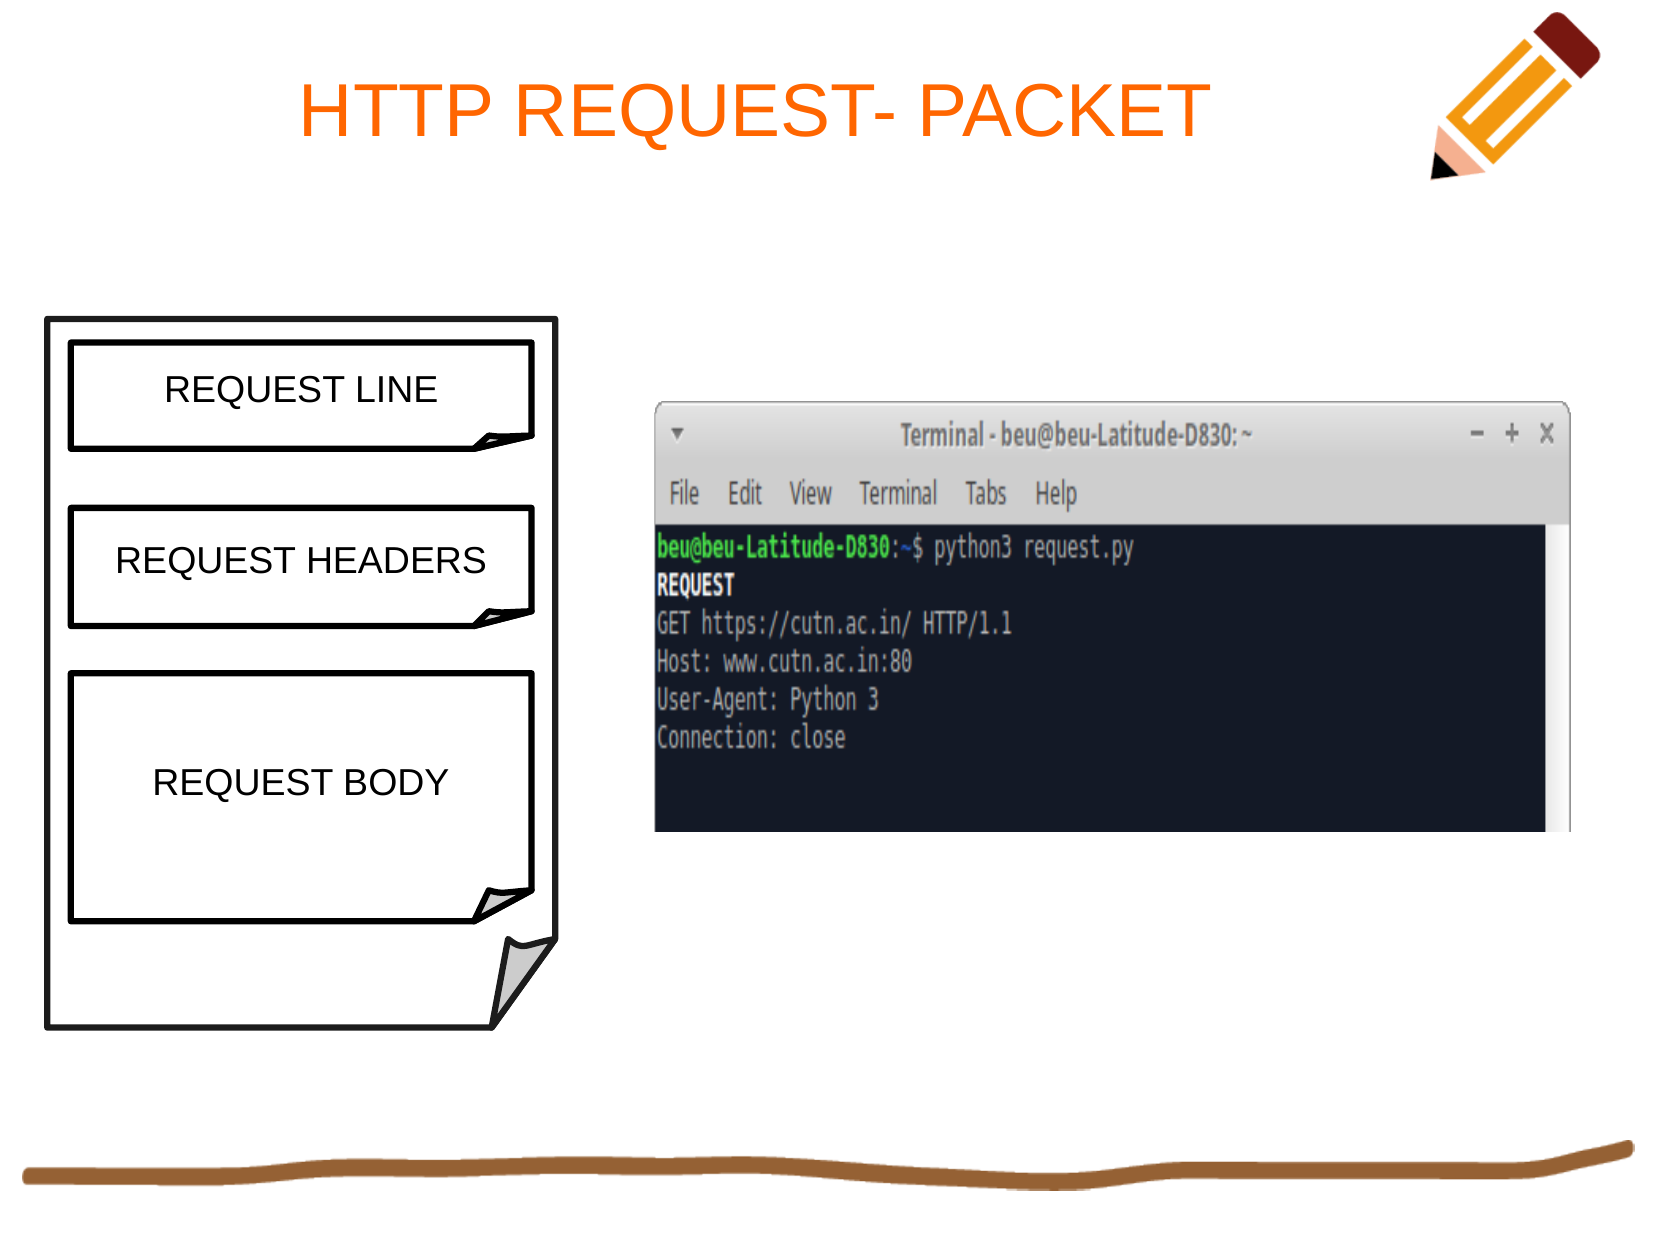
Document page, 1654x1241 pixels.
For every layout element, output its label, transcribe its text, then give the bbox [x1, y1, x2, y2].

text_box REQUEST LINE [70, 342, 532, 449]
text_box REQUEST BODY [70, 673, 532, 922]
picture [654, 401, 1571, 832]
picture [1430, 12, 1601, 181]
text_box [47, 318, 556, 1028]
title HTTP REQUEST- PACKET [82, 49, 1430, 172]
picture [22, 1140, 1635, 1191]
text_box REQUEST HEADERS [70, 507, 532, 627]
